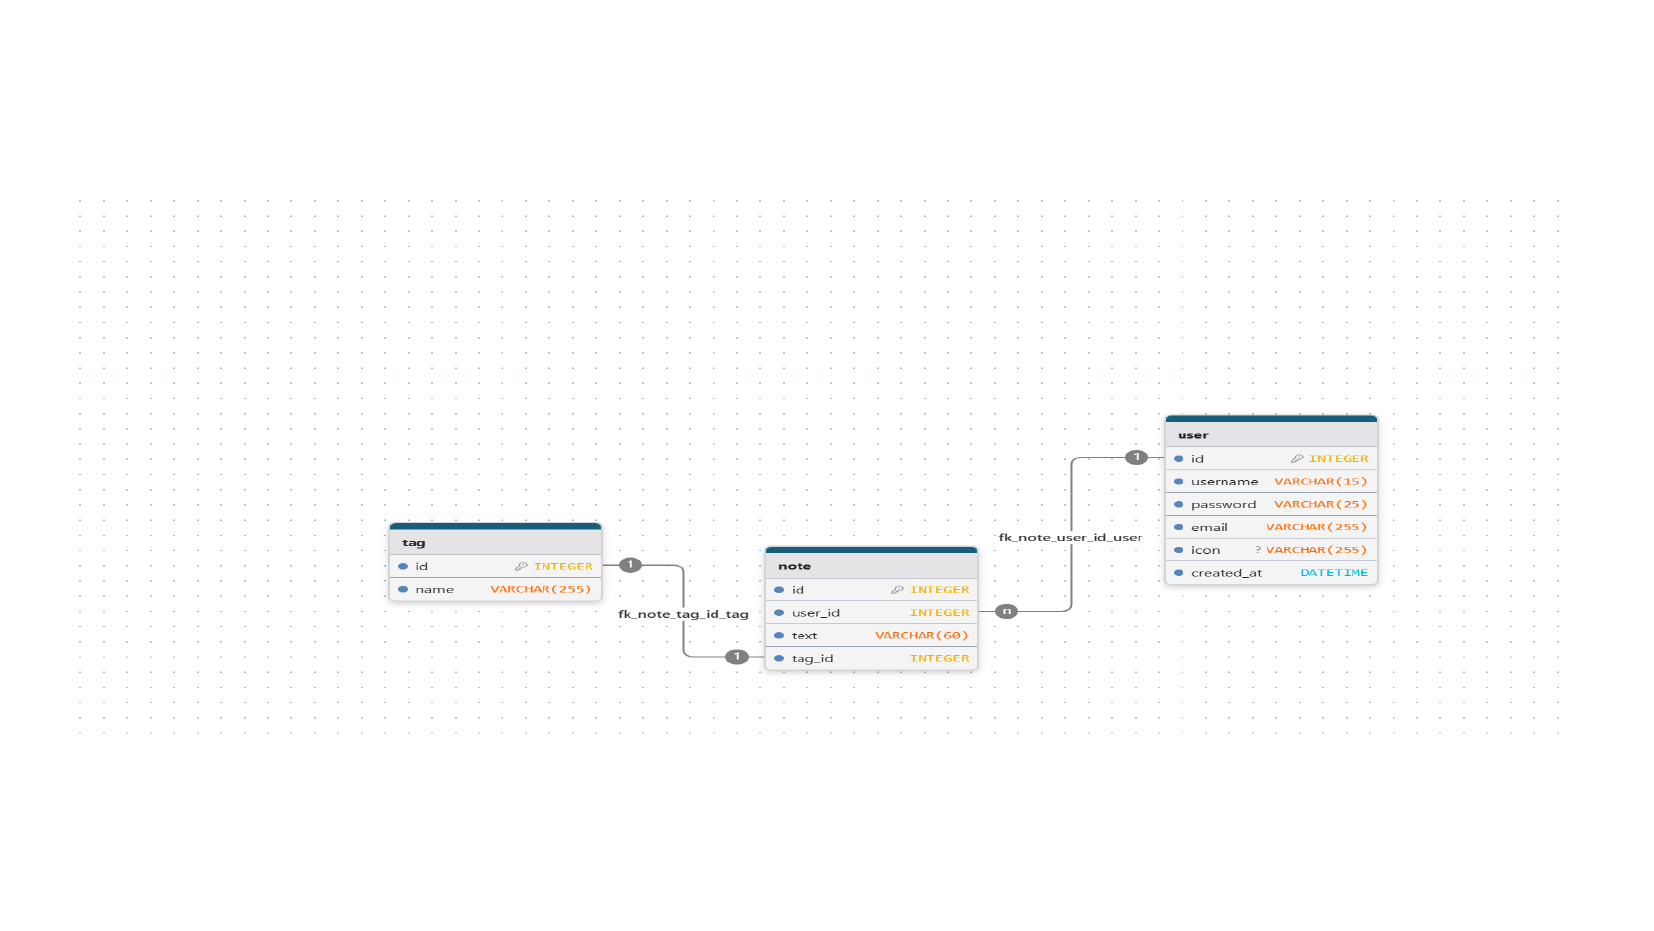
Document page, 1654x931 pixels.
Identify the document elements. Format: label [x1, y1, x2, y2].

picture [76, 198, 1565, 739]
